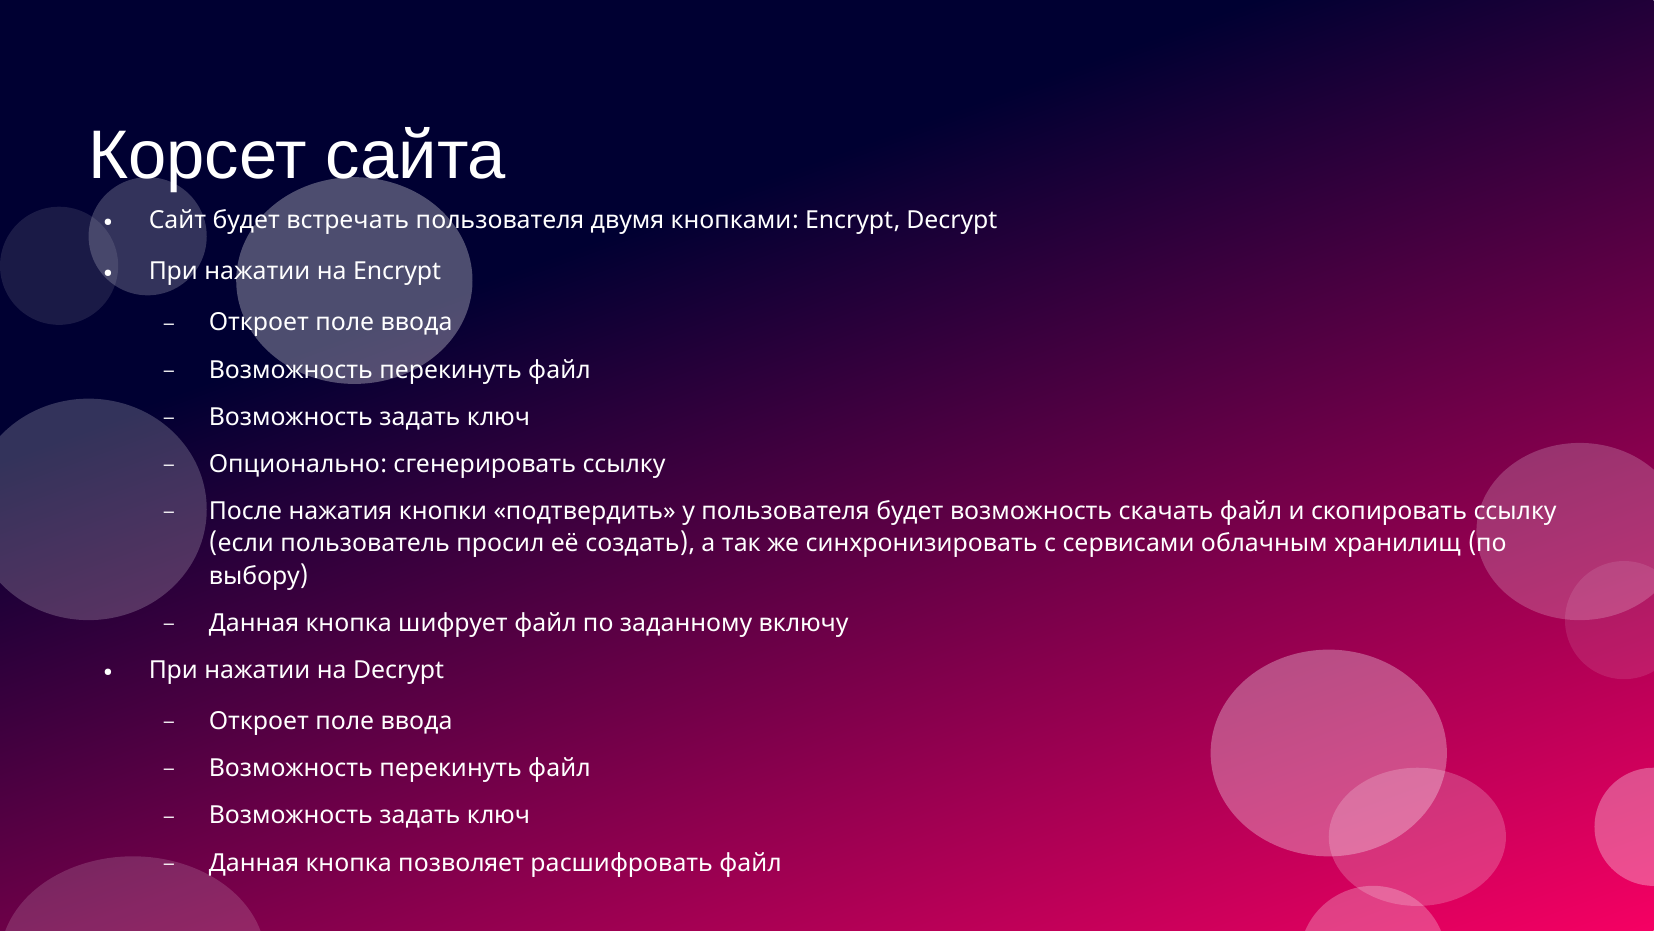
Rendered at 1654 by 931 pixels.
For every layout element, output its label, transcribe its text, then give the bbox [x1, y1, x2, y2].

title Корсет сайта [88, 73, 1565, 206]
list Сайт будет встречать пользователя двумя кнопками: Encrypt, Decrypt При нажатии на Encrypt Откроет поле ввода Возможность перекинуть файл Возможность задать ключ Опционально: сгенерировать ссылку После нажатия кнопки «подтвердить» у пользователя будет возможность скачать файл и скопировать ссылку (если пользователь просил её создать), а так же синхронизировать с сервисами облачным хранилищ (по выбору) Данная кнопка шифрует файл по заданному включу При нажатии на Decrypt Откроет поле ввода Возможность перекинуть файл Возможность задать ключ Данная кнопка позволяет расшифровать файл [88, 206, 1565, 886]
